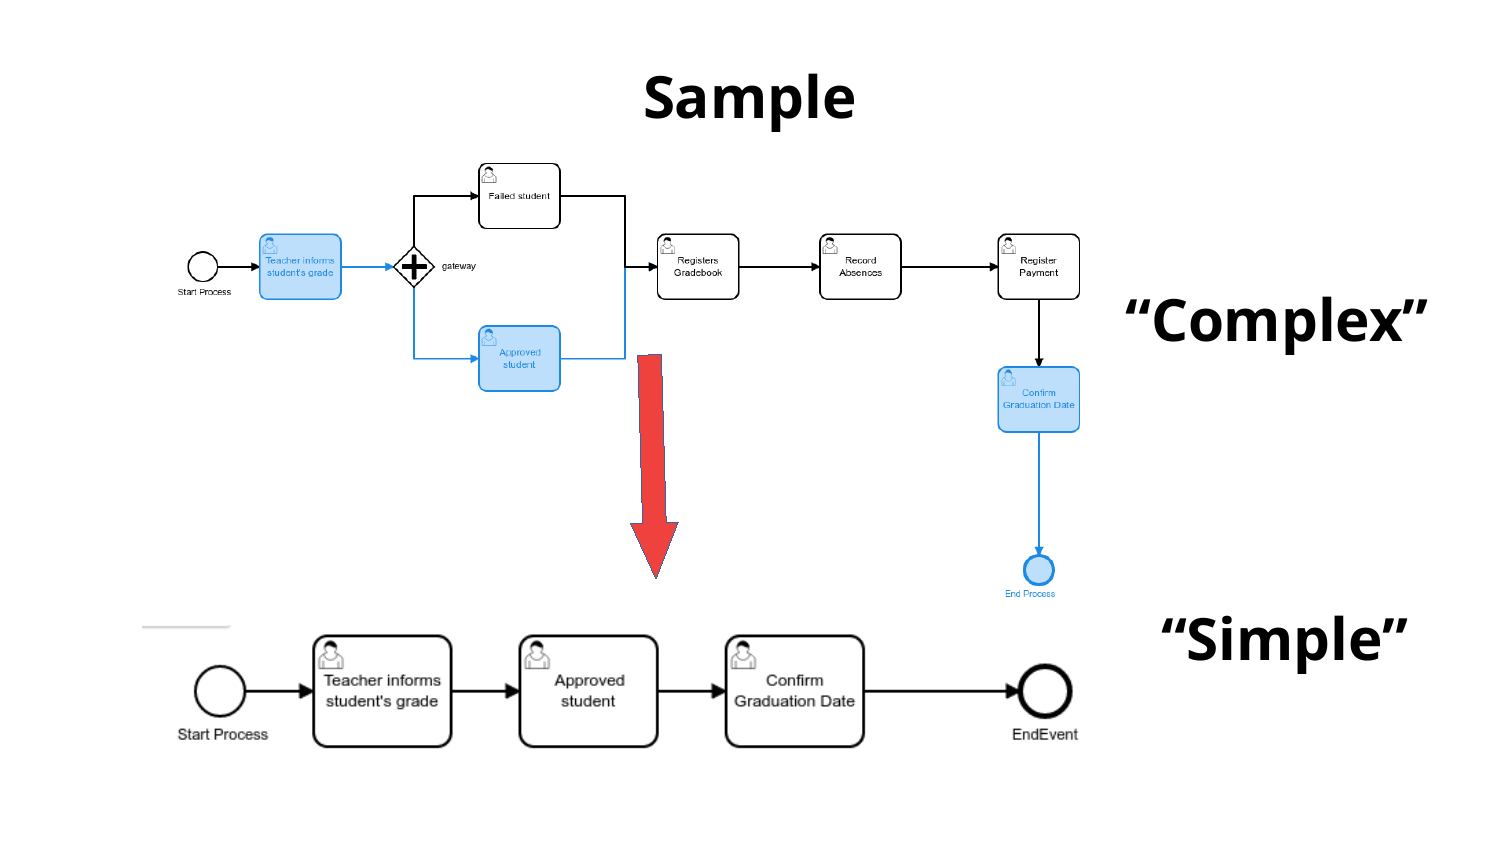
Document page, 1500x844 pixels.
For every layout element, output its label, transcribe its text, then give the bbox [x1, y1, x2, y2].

text_box “Complex” [1110, 271, 1499, 355]
picture [157, 155, 1123, 603]
text_box [630, 354, 679, 579]
picture [142, 625, 1147, 805]
text_box Sample [0, 45, 1500, 146]
text_box “Simple” [1146, 590, 1477, 674]
